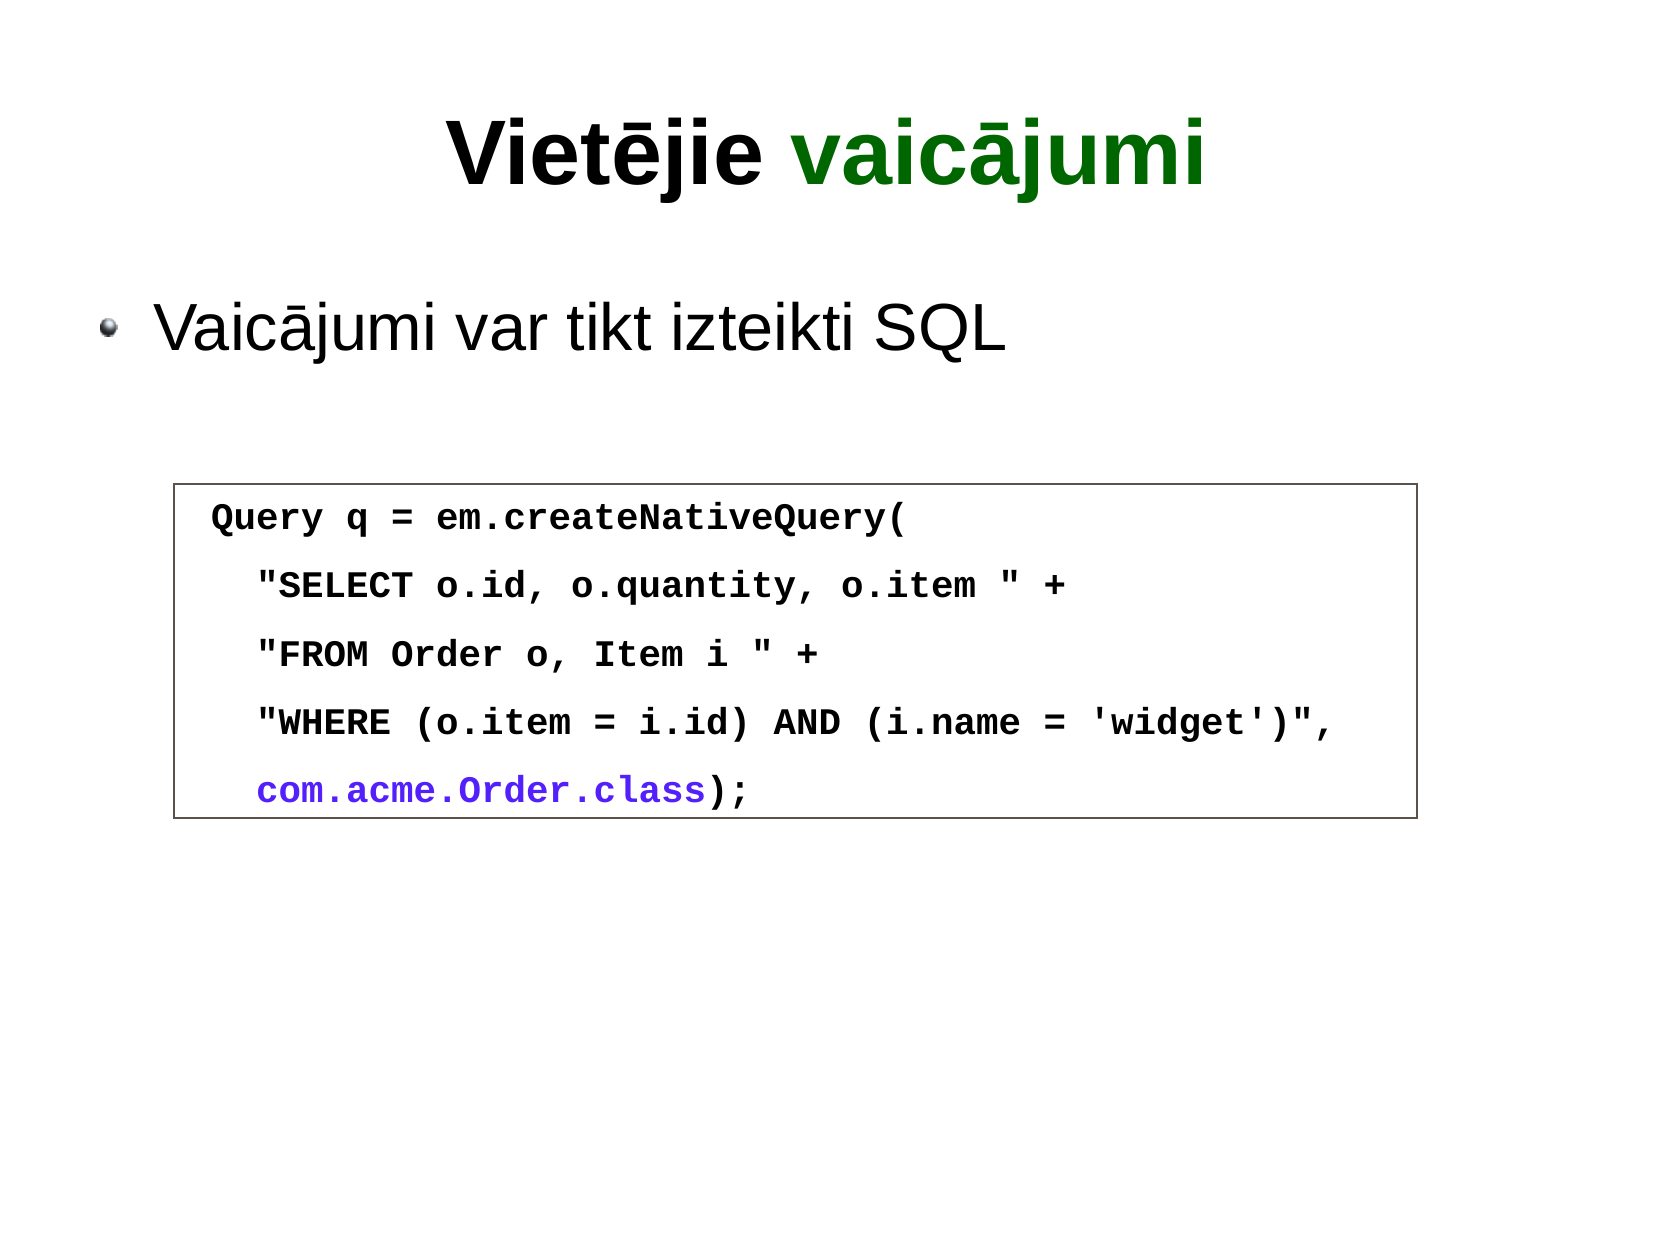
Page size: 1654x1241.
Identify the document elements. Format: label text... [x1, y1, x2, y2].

list Vaicājumi var tikt izteikti SQL [82, 290, 1538, 1010]
text_box Query q = em.createNativeQuery( "SELECT o.id, o.quantity, o.item " + "FROM Order o, Item i " + "WHERE (o.item = i.id) AND (i.name = 'widget')", com.acme.Order.class); [173, 484, 1418, 819]
title Vietējie vaicājumi [82, 49, 1571, 257]
